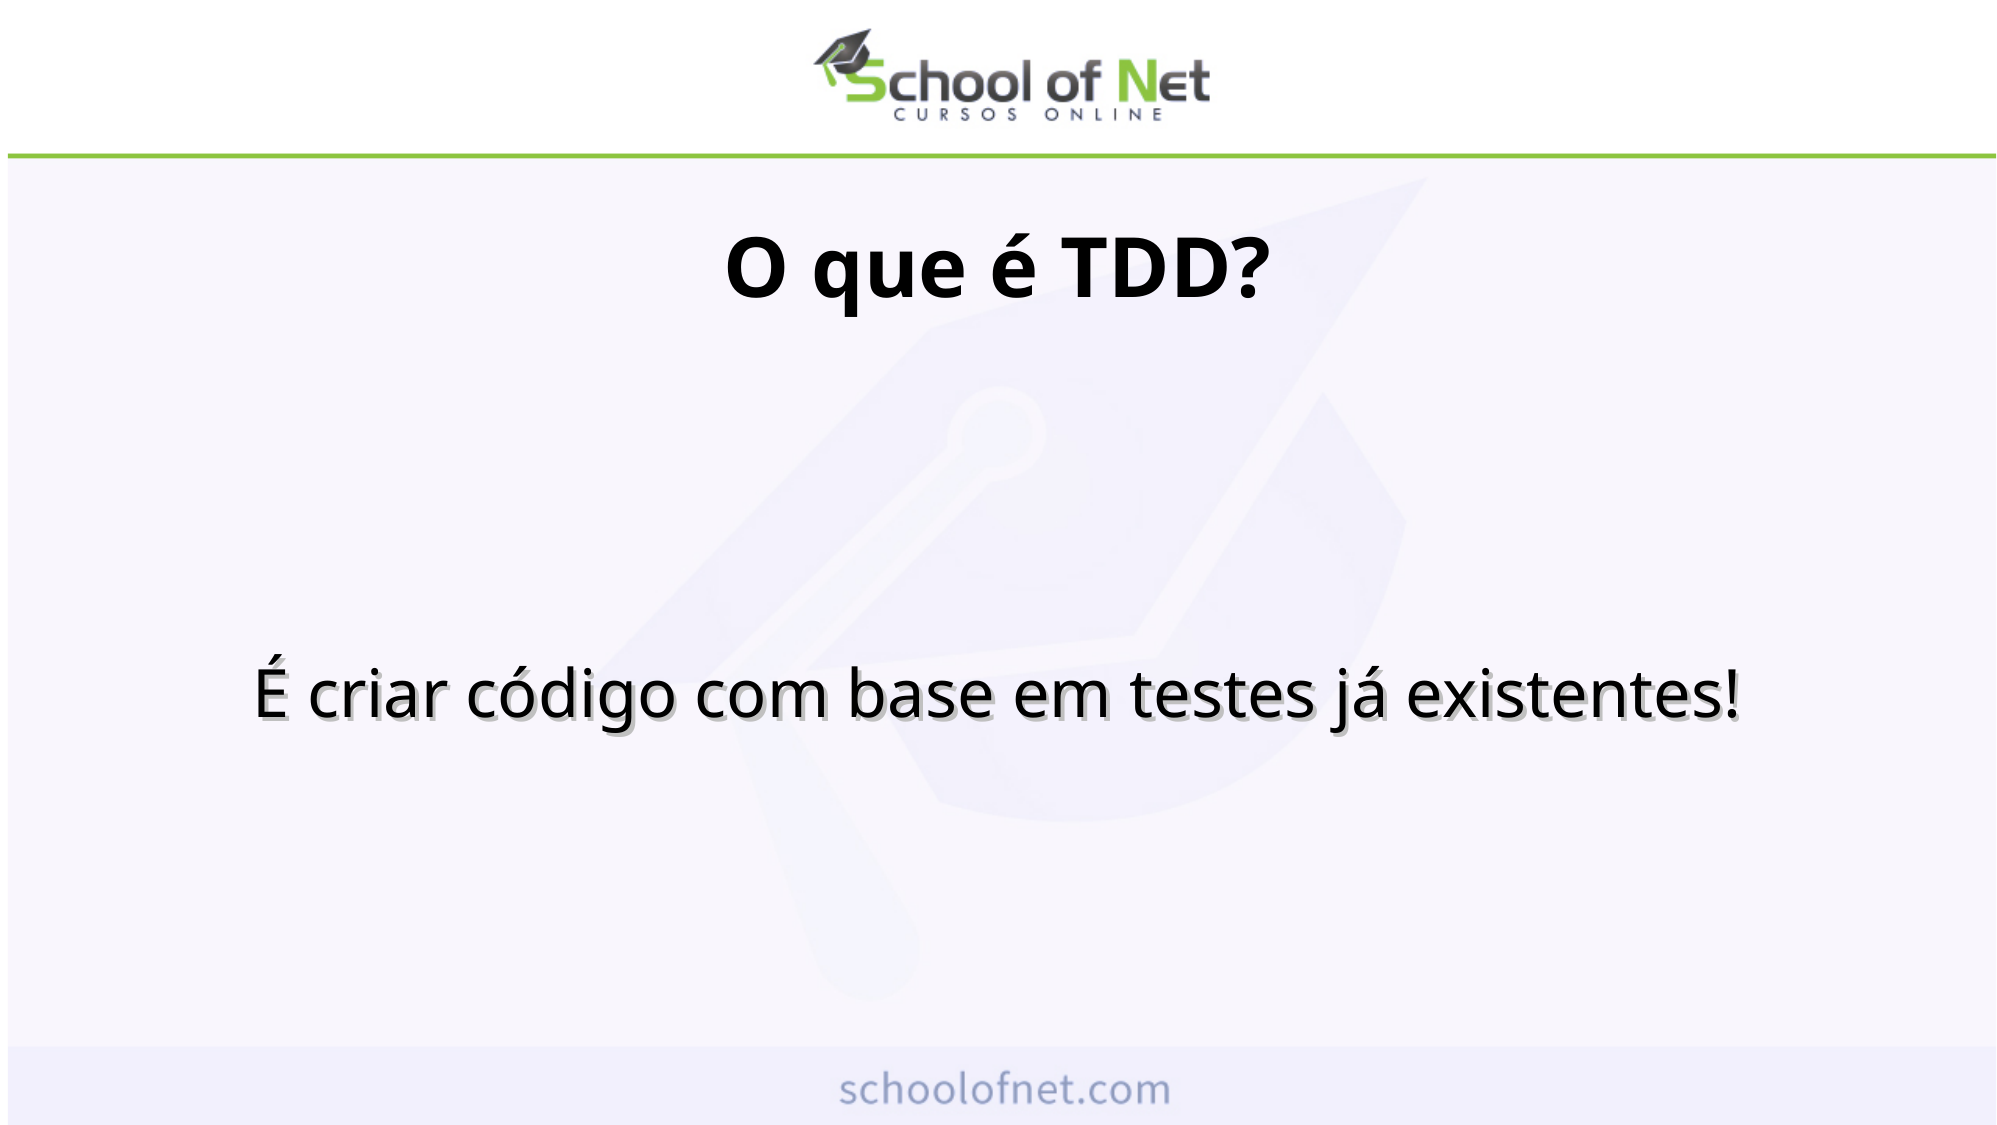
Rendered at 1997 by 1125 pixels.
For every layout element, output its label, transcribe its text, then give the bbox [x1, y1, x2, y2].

title O que é TDD? [99, 171, 1897, 360]
subtitle É criar código com base em testes já existentes! [99, 377, 1897, 1006]
picture [7, 5, 1997, 1125]
